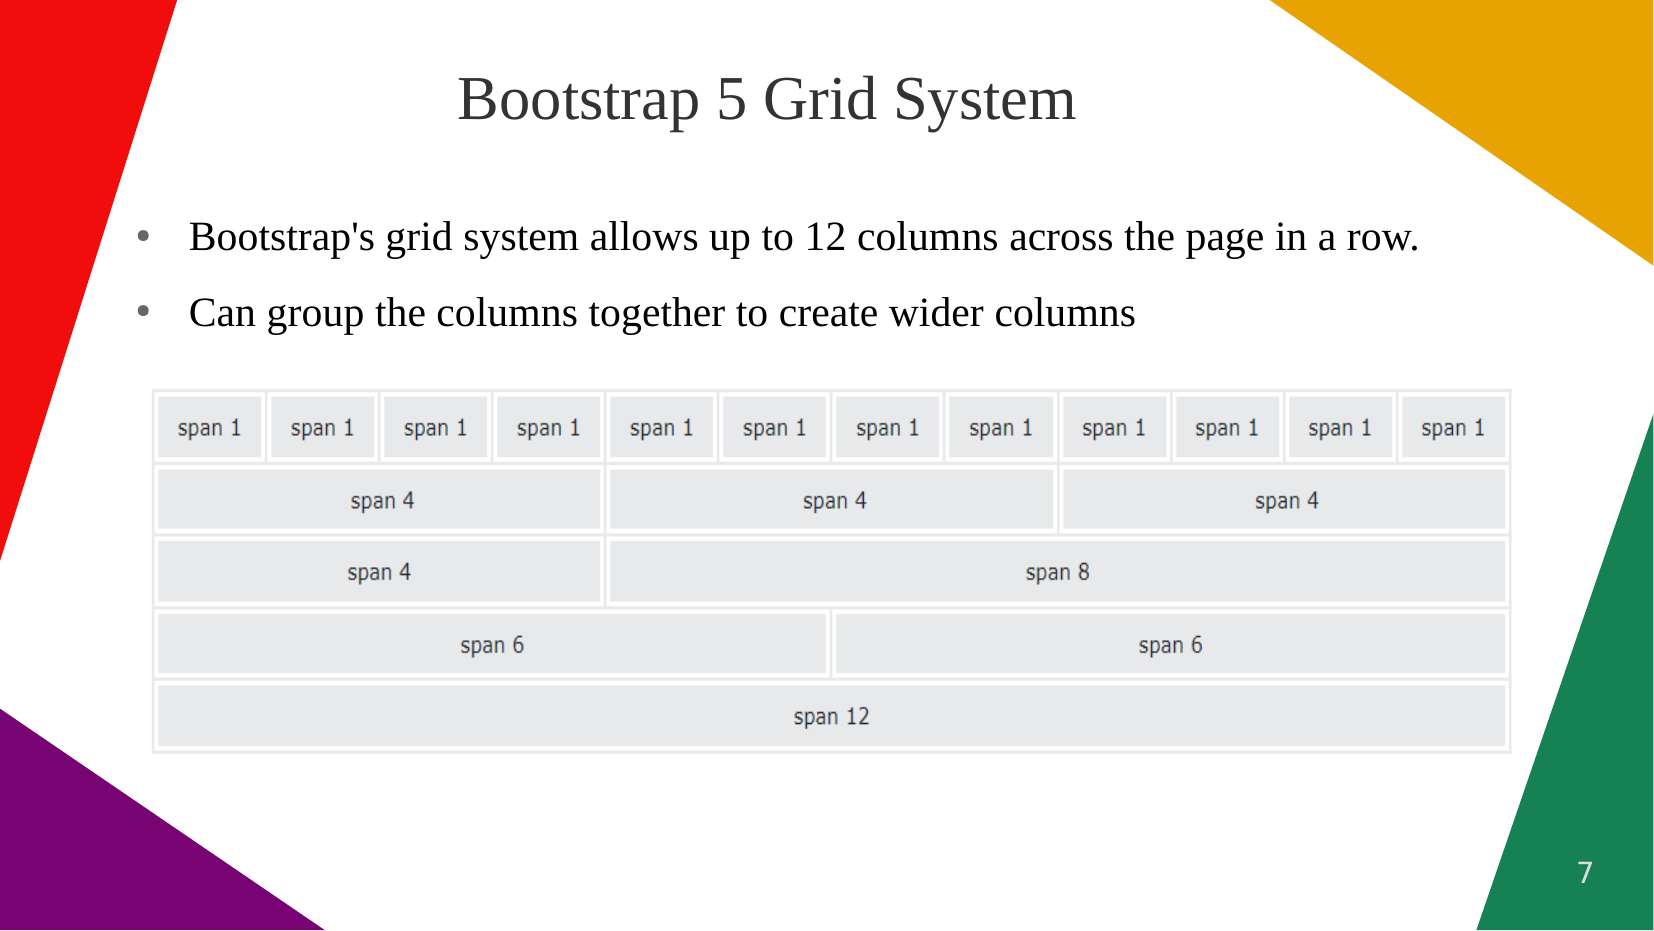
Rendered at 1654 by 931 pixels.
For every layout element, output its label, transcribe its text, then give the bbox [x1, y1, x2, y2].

picture [147, 383, 1518, 768]
title Bootstrap 5 Grid System [59, 59, 1477, 207]
list Bootstrap's grid system allows up to 12 columns across the page in a row. Can group the columns together to create wider columns [118, 206, 1536, 798]
